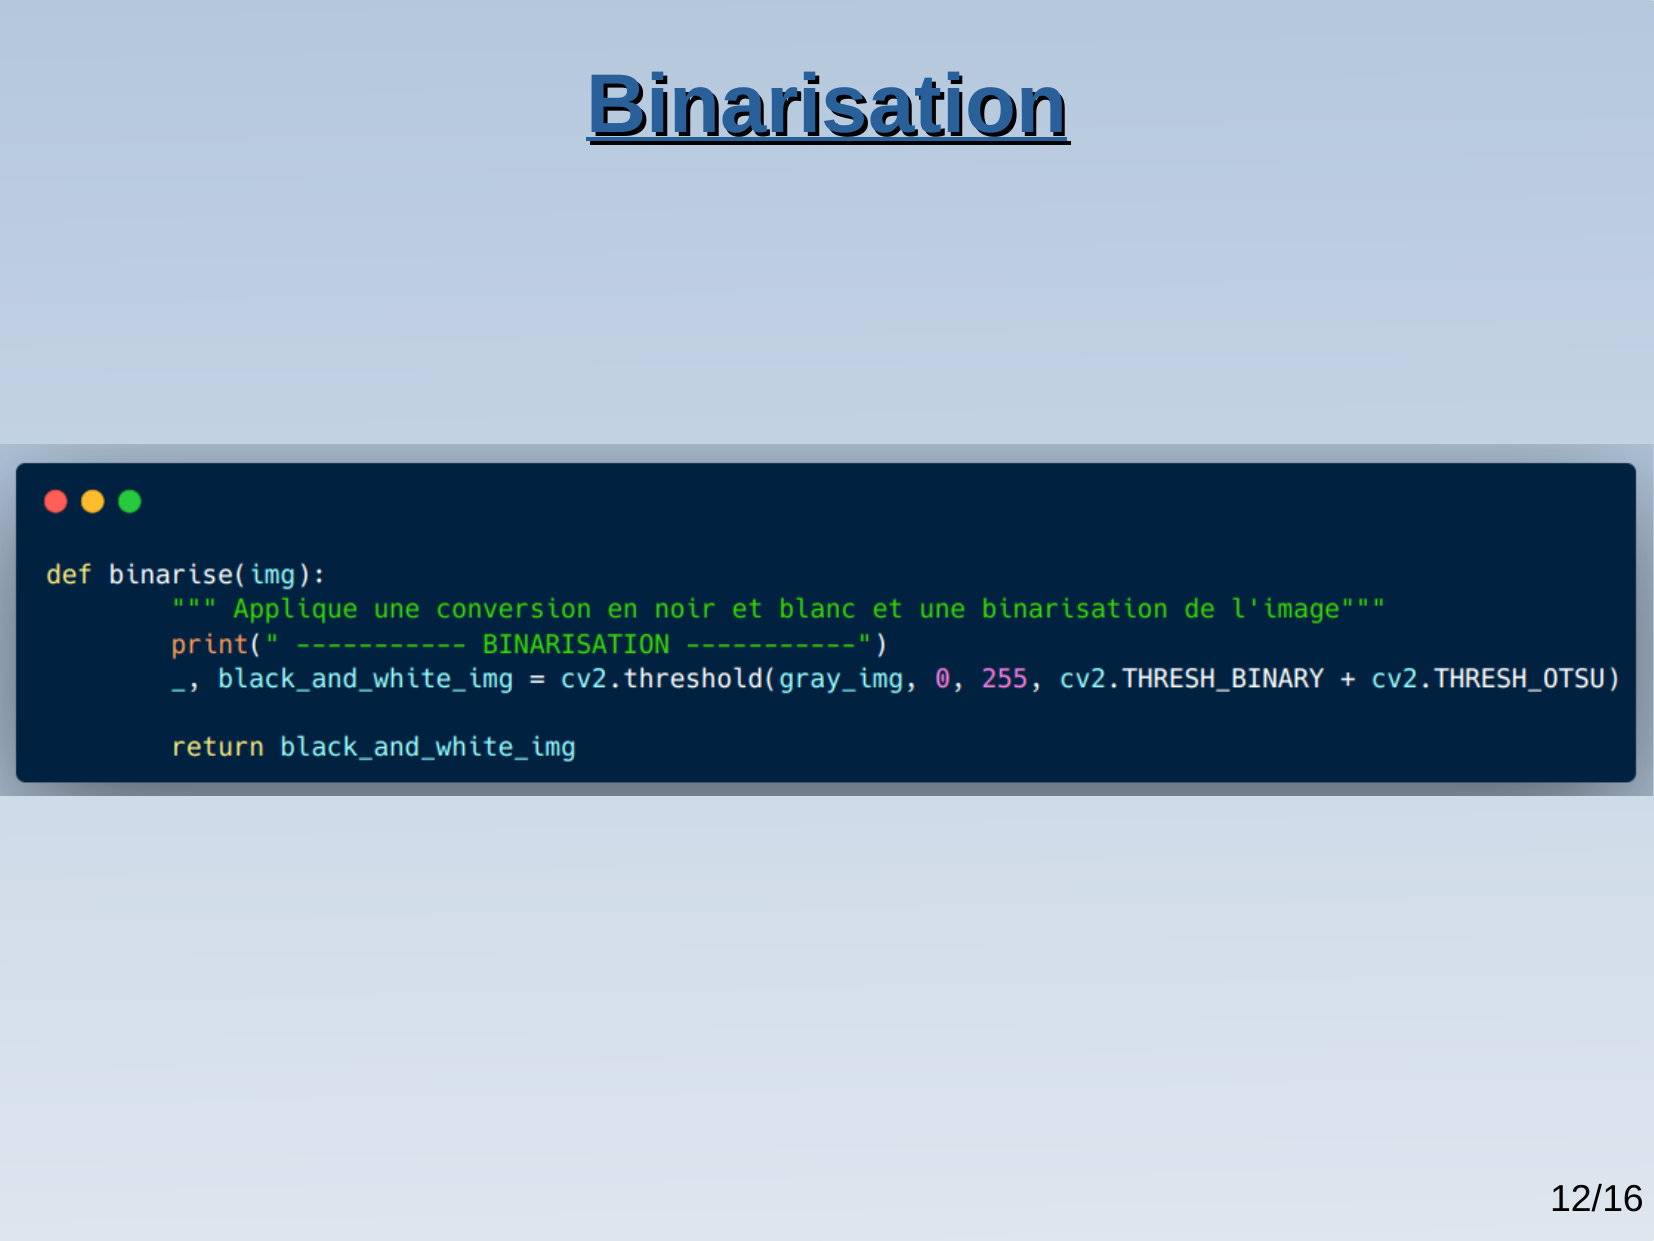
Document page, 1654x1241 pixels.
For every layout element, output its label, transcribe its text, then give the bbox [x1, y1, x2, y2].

picture [0, 444, 1654, 796]
title Binarisation [82, 0, 1571, 207]
